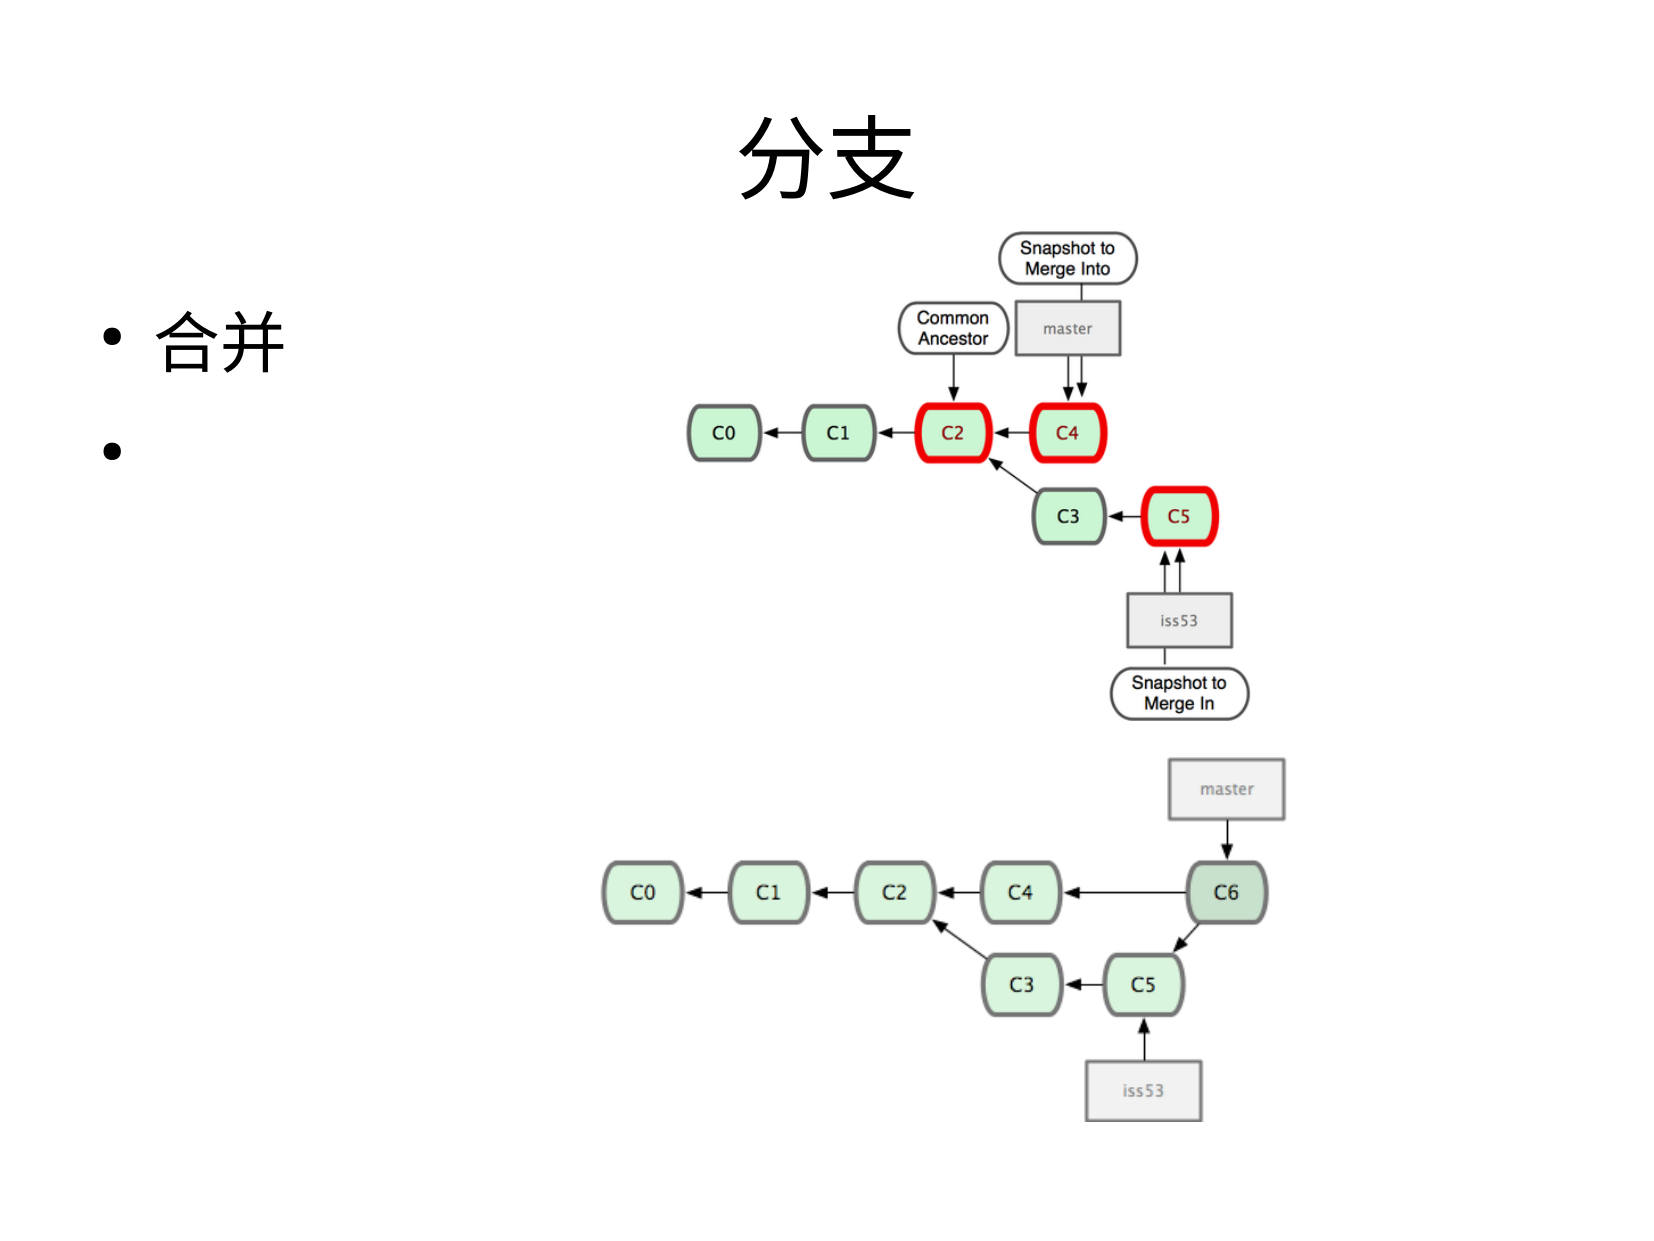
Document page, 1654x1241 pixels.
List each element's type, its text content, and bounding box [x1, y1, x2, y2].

picture [683, 230, 1252, 721]
picture [598, 756, 1288, 1123]
list 合并 [82, 290, 1571, 1010]
title 分支 [82, 49, 1571, 257]
